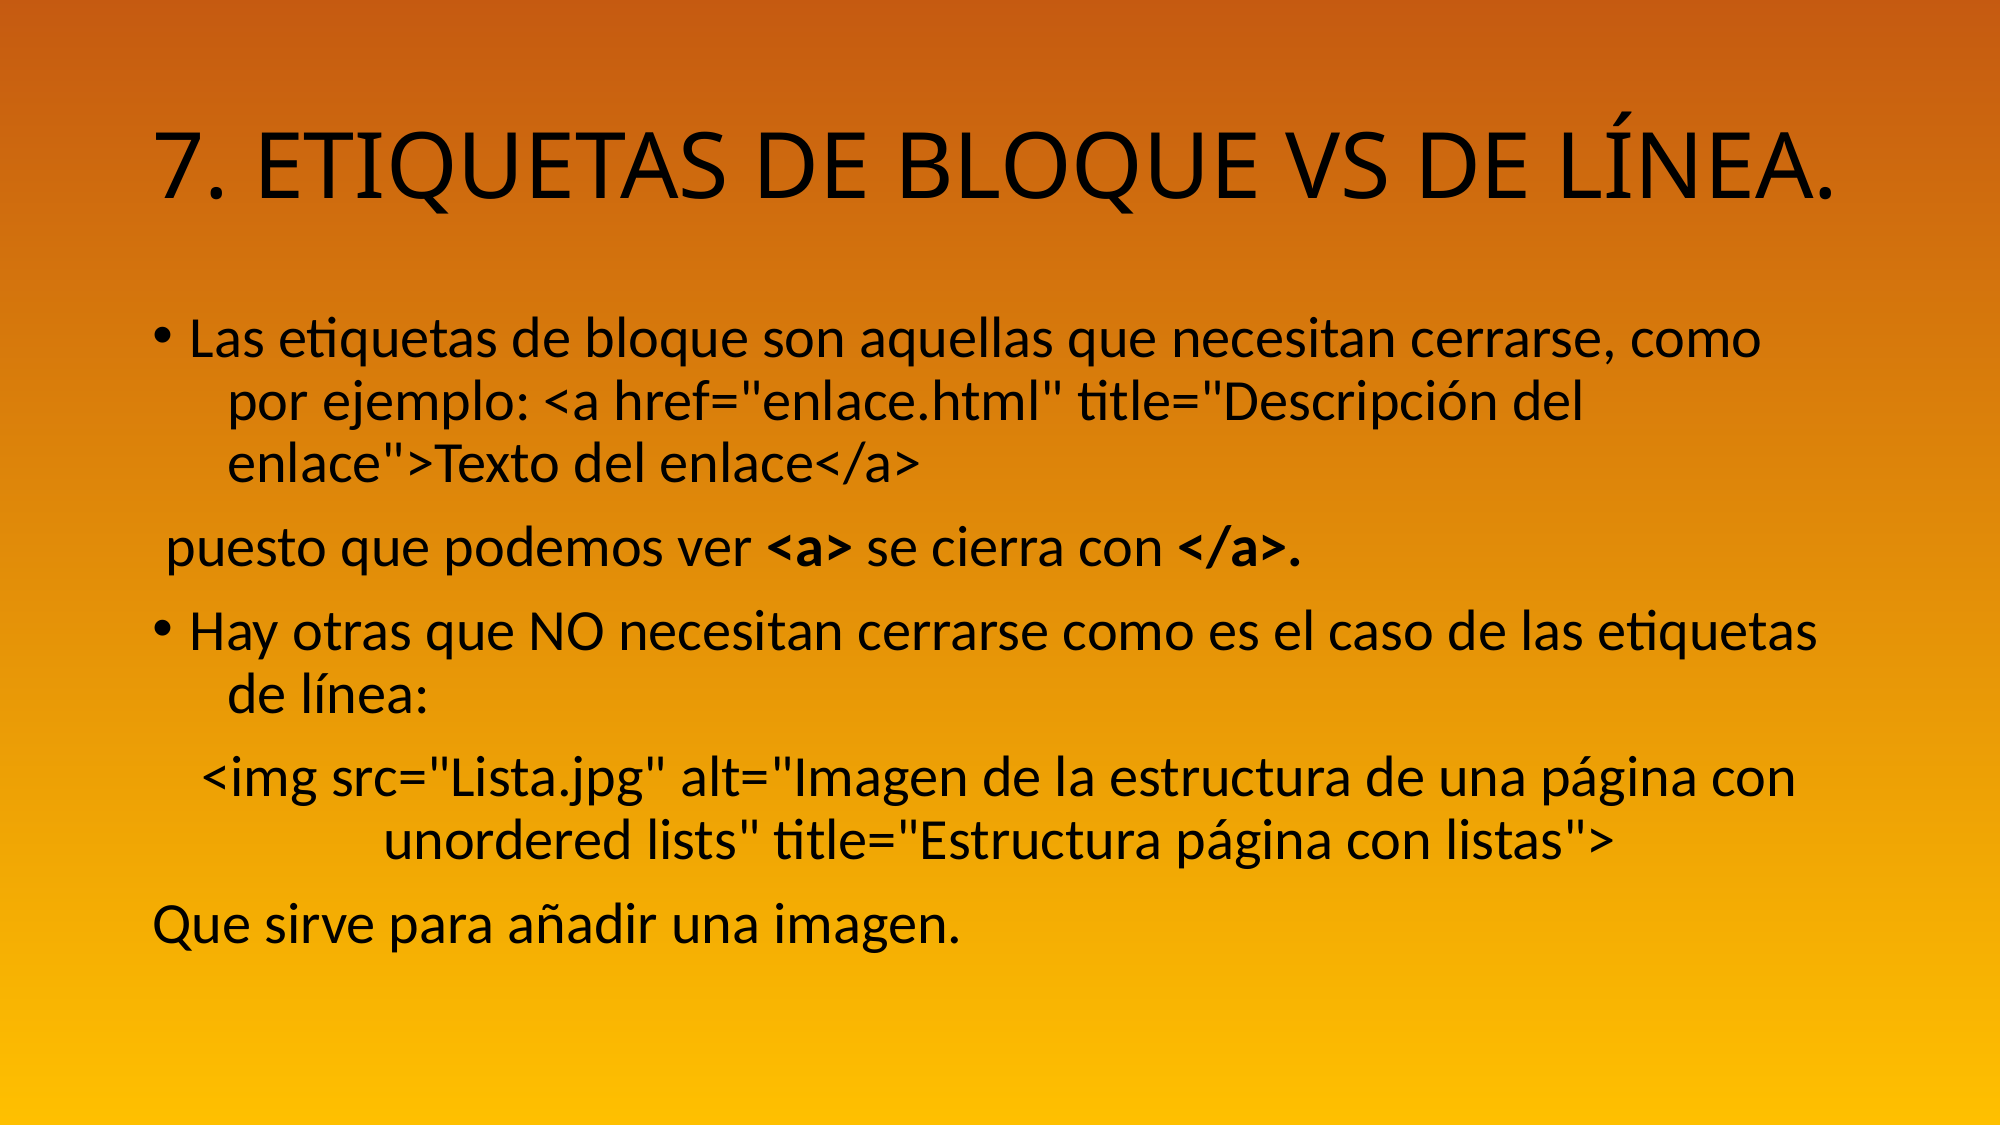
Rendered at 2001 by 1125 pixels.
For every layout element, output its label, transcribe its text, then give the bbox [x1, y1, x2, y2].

title 7. ETIQUETAS DE BLOQUE VS DE LÍNEA. [137, 59, 1863, 278]
list Las etiquetas de bloque son aquellas que necesitan cerrarse, como por ejemplo: <a href="enlace.html" title="Descripción del enlace">Texto del enlace</a> puesto que podemos ver <a> se cierra con </a>. Hay otras que NO necesitan cerrarse como es el caso de las etiquetas de línea: <img src="Lista.jpg" alt="Imagen de la estructura de una página con unordered lists" title="Estructura página con listas"> Que sirve para añadir una imagen. [137, 299, 1863, 1014]
